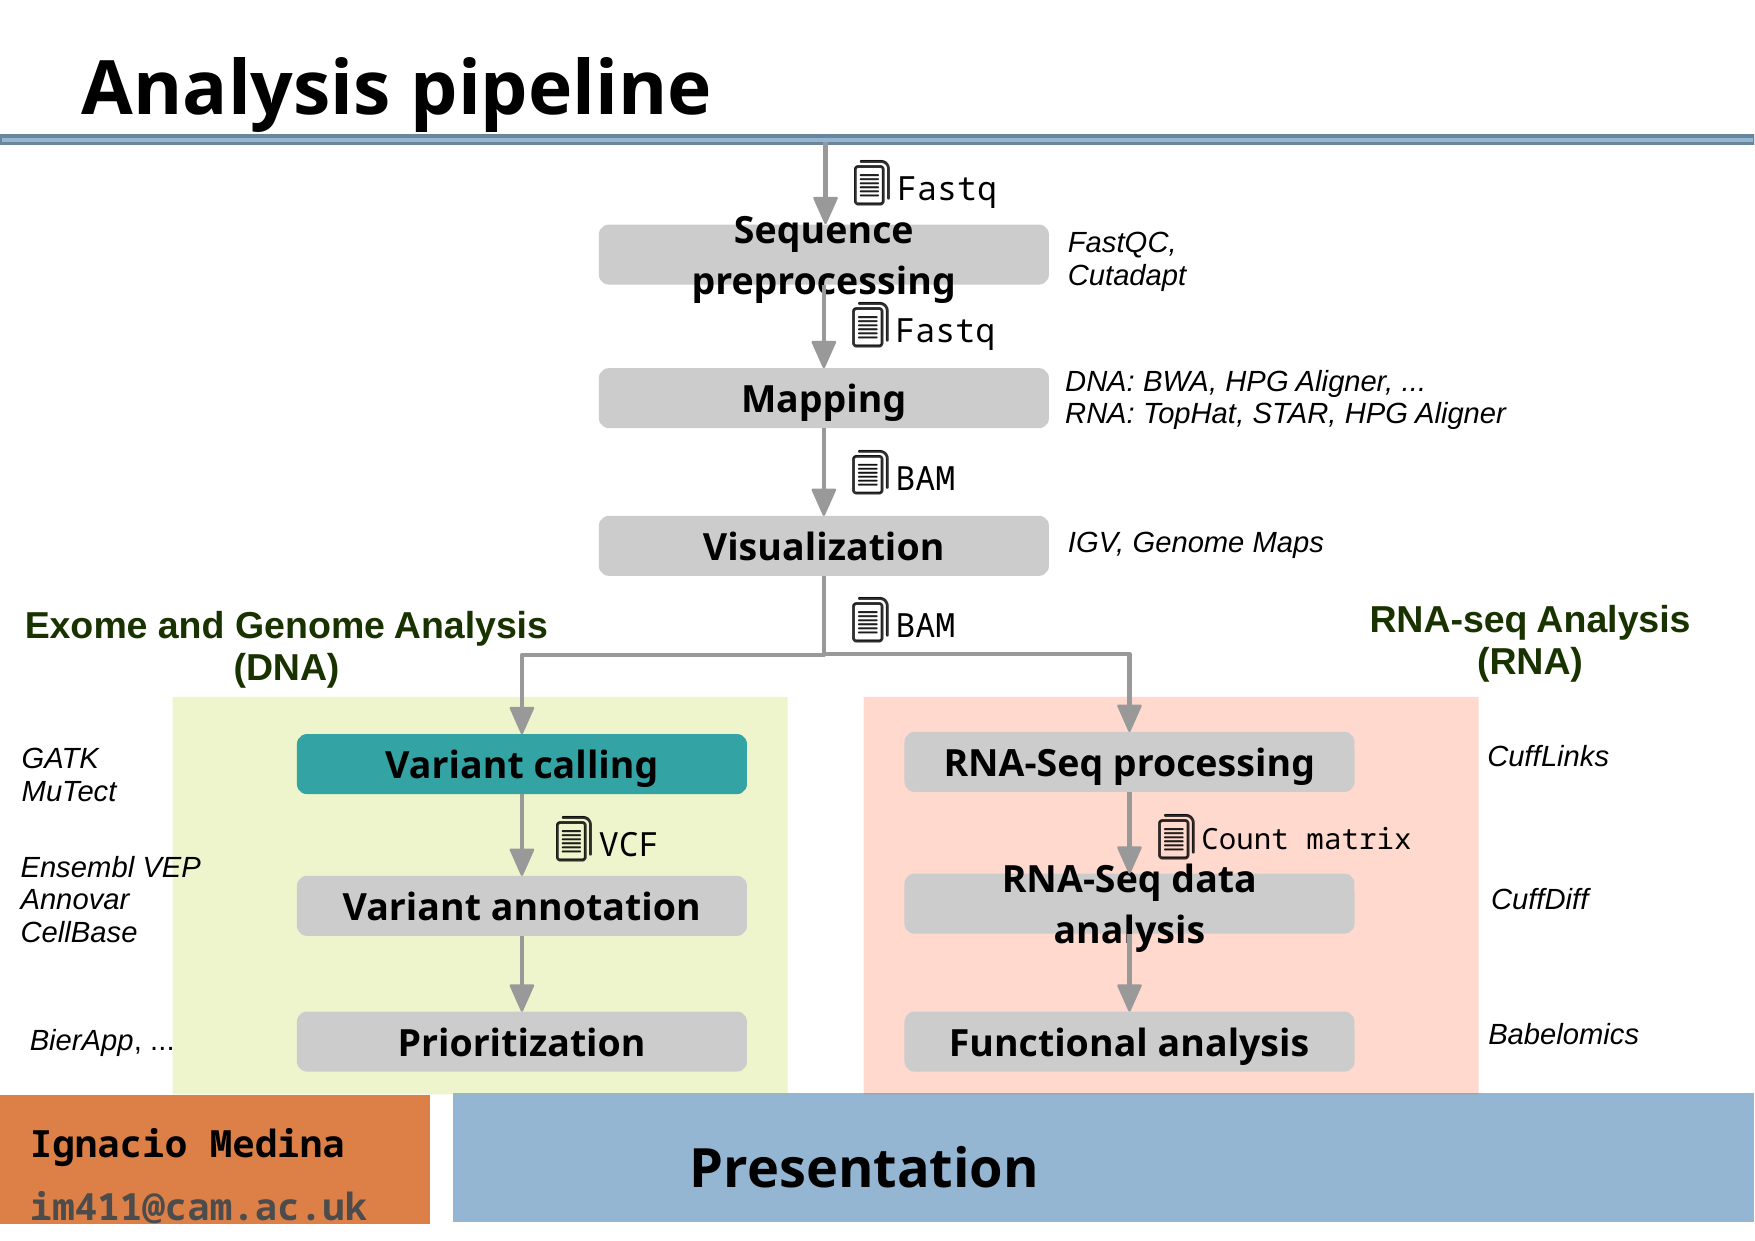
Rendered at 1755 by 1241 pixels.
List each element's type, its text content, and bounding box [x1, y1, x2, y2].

text_box CuffDiff [1476, 875, 1642, 924]
text_box Fastq [897, 299, 1067, 349]
text_box Babelomics [1473, 1010, 1699, 1059]
picture [1150, 811, 1203, 864]
text_box RNA-seq Analysis (RNA) [1335, 591, 1726, 691]
text_box GATK MuTect [6, 735, 187, 816]
text_box Ensembl VEP Annovar CellBase [5, 843, 261, 957]
text_box Mapping [598, 368, 1049, 429]
text_box BAM [897, 447, 1067, 496]
text_box Fastq [898, 157, 1069, 206]
picture [846, 157, 898, 210]
text_box CuffLinks [1472, 732, 1660, 780]
picture [844, 447, 897, 500]
text_box Sequence preprocessing [598, 224, 1049, 285]
text_box Variant annotation [296, 875, 747, 936]
text_box Prioritization [296, 1011, 747, 1072]
text_box Presentation [675, 1122, 1726, 1200]
picture [844, 299, 897, 352]
text_box [172, 696, 788, 1095]
text_box RNA-Seq processing [904, 731, 1355, 792]
text_box Ignacio Medina im411@cam.ac.uk [15, 1110, 436, 1213]
text_box Functional analysis [904, 1011, 1355, 1072]
text_box [863, 696, 1479, 1095]
text_box IGV, Genome Maps [1053, 519, 1411, 567]
text_box VCF [600, 813, 771, 866]
text_box Variant calling [296, 734, 747, 795]
text_box Analysis pipeline [67, 27, 1688, 129]
text_box BierApp, ... [15, 1016, 226, 1065]
text_box RNA-Seq data analysis [904, 873, 1355, 934]
text_box BAM [897, 595, 1067, 644]
picture [548, 813, 600, 866]
text_box Count matrix [1203, 811, 1473, 864]
text_box [0, 136, 1754, 144]
text_box Exome and Genome Analysis (DNA) [9, 597, 565, 697]
text_box DNA: BWA, HPG Aligner, ... RNA: TopHat, STAR, HPG Aligner [1050, 357, 1546, 438]
text_box Visualization [598, 515, 1049, 576]
text_box FastQC, Cutadapt [1053, 219, 1294, 300]
picture [844, 594, 897, 647]
